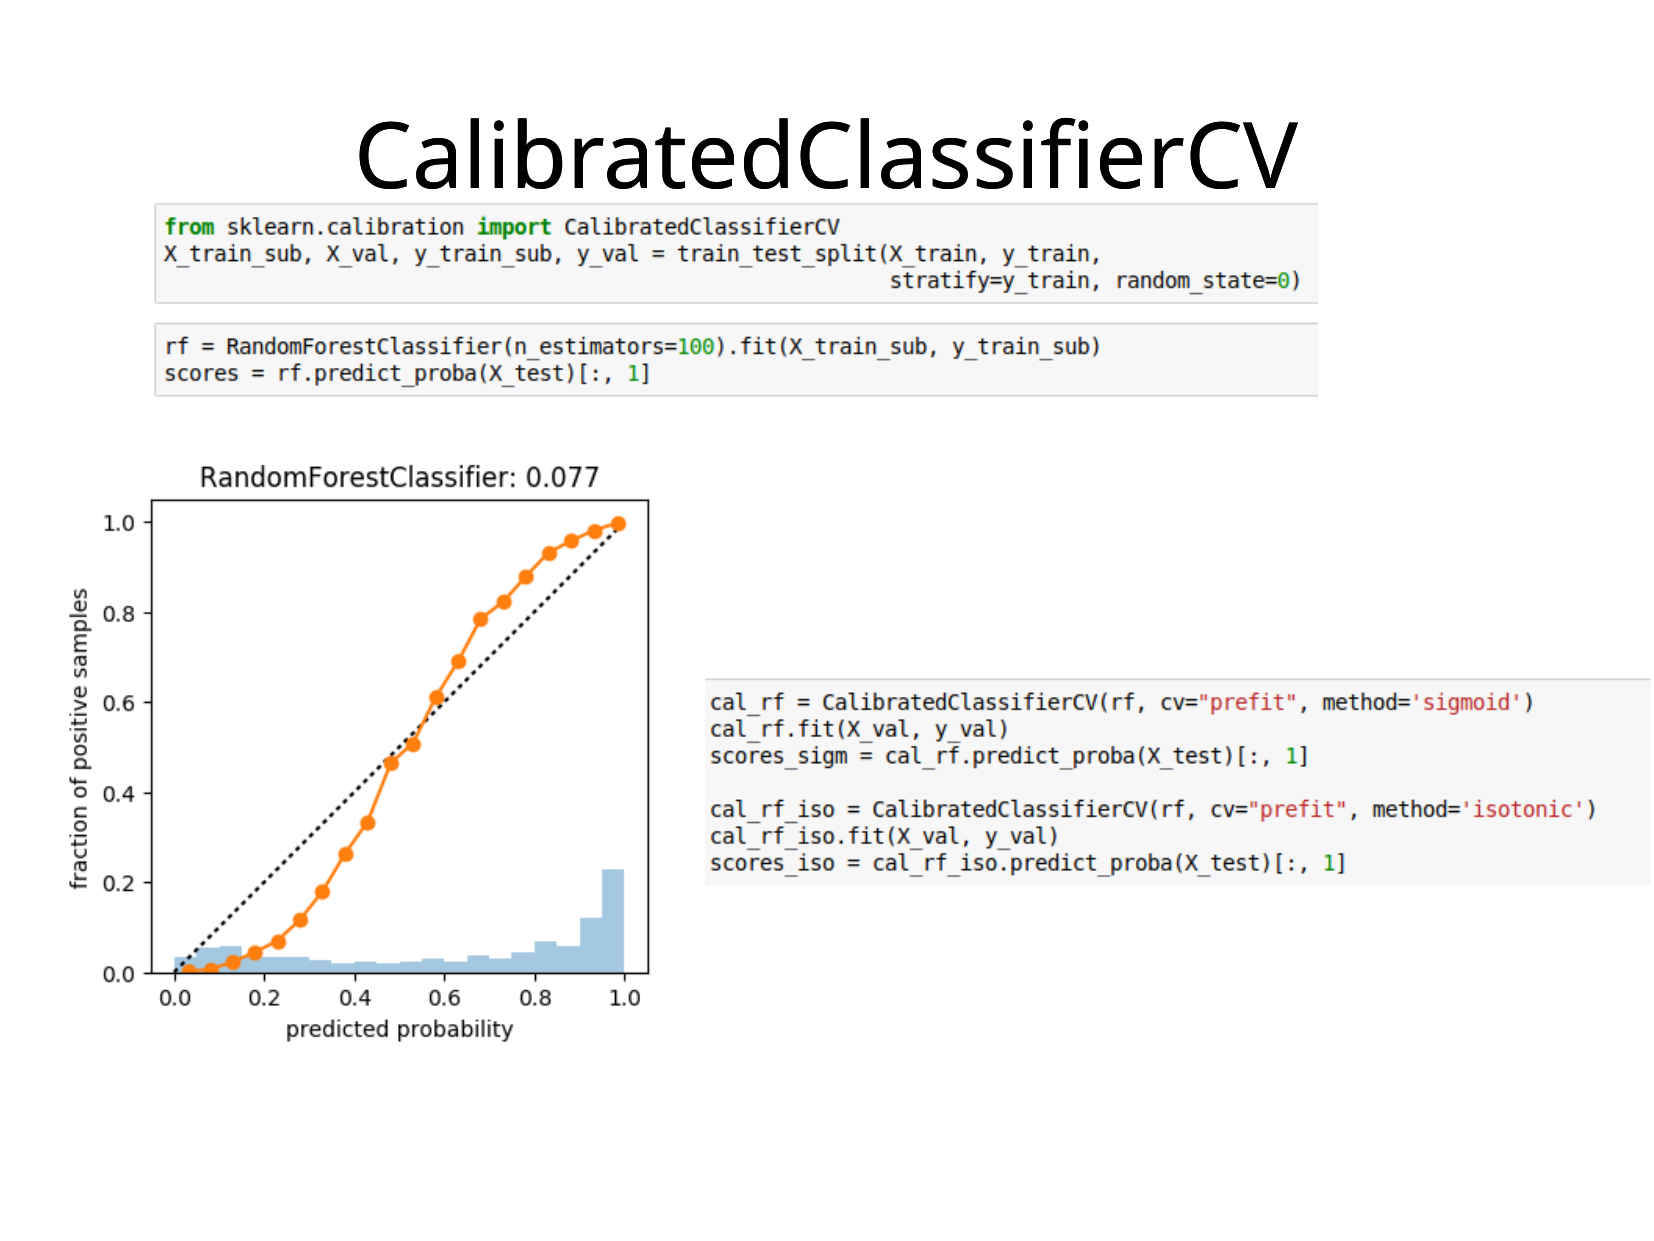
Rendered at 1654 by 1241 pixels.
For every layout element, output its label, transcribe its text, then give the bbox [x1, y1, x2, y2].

picture [40, 434, 676, 1045]
picture [705, 674, 1651, 885]
text_box CalibratedClassifierCV [82, 49, 1571, 257]
picture [150, 194, 1318, 400]
